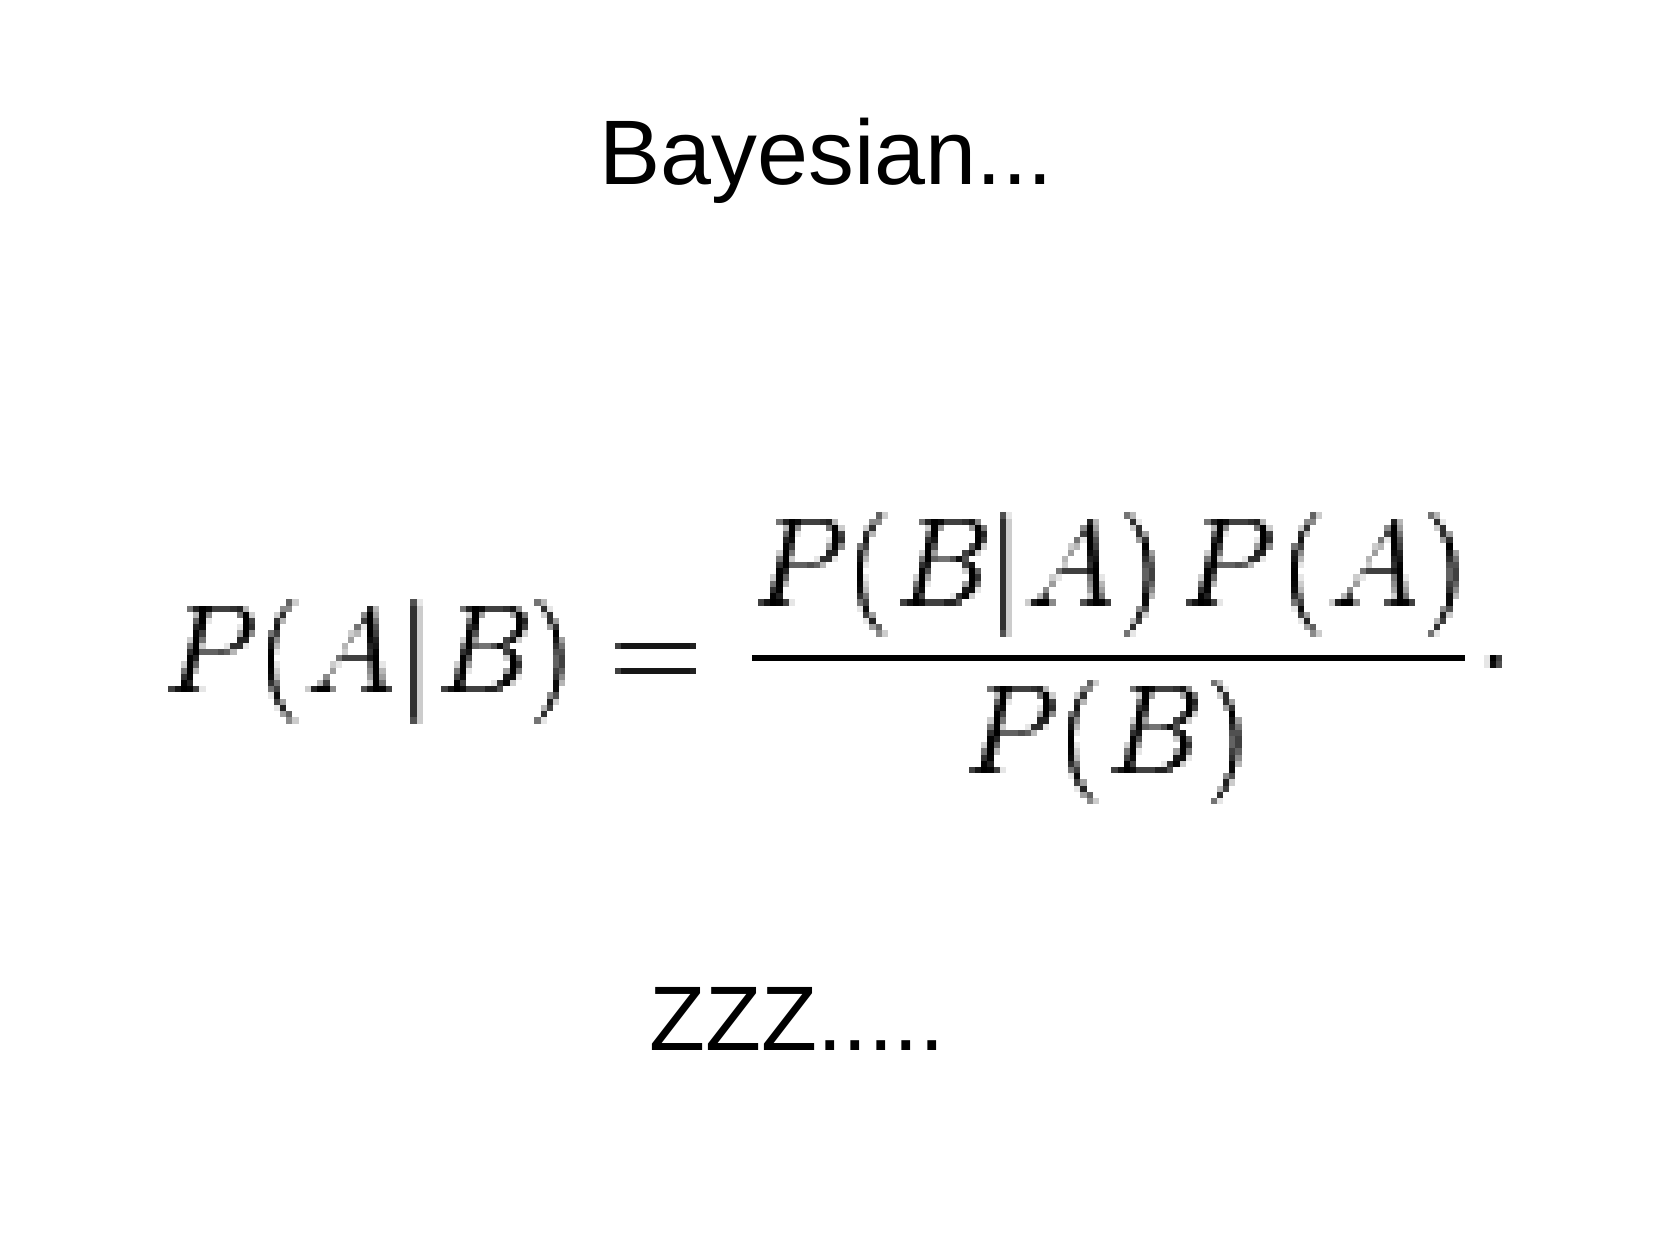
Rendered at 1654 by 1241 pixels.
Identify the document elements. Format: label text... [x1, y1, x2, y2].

text_box ZZZ..... [135, 960, 1486, 1078]
picture [82, 457, 1571, 842]
title Bayesian... [82, 49, 1571, 257]
